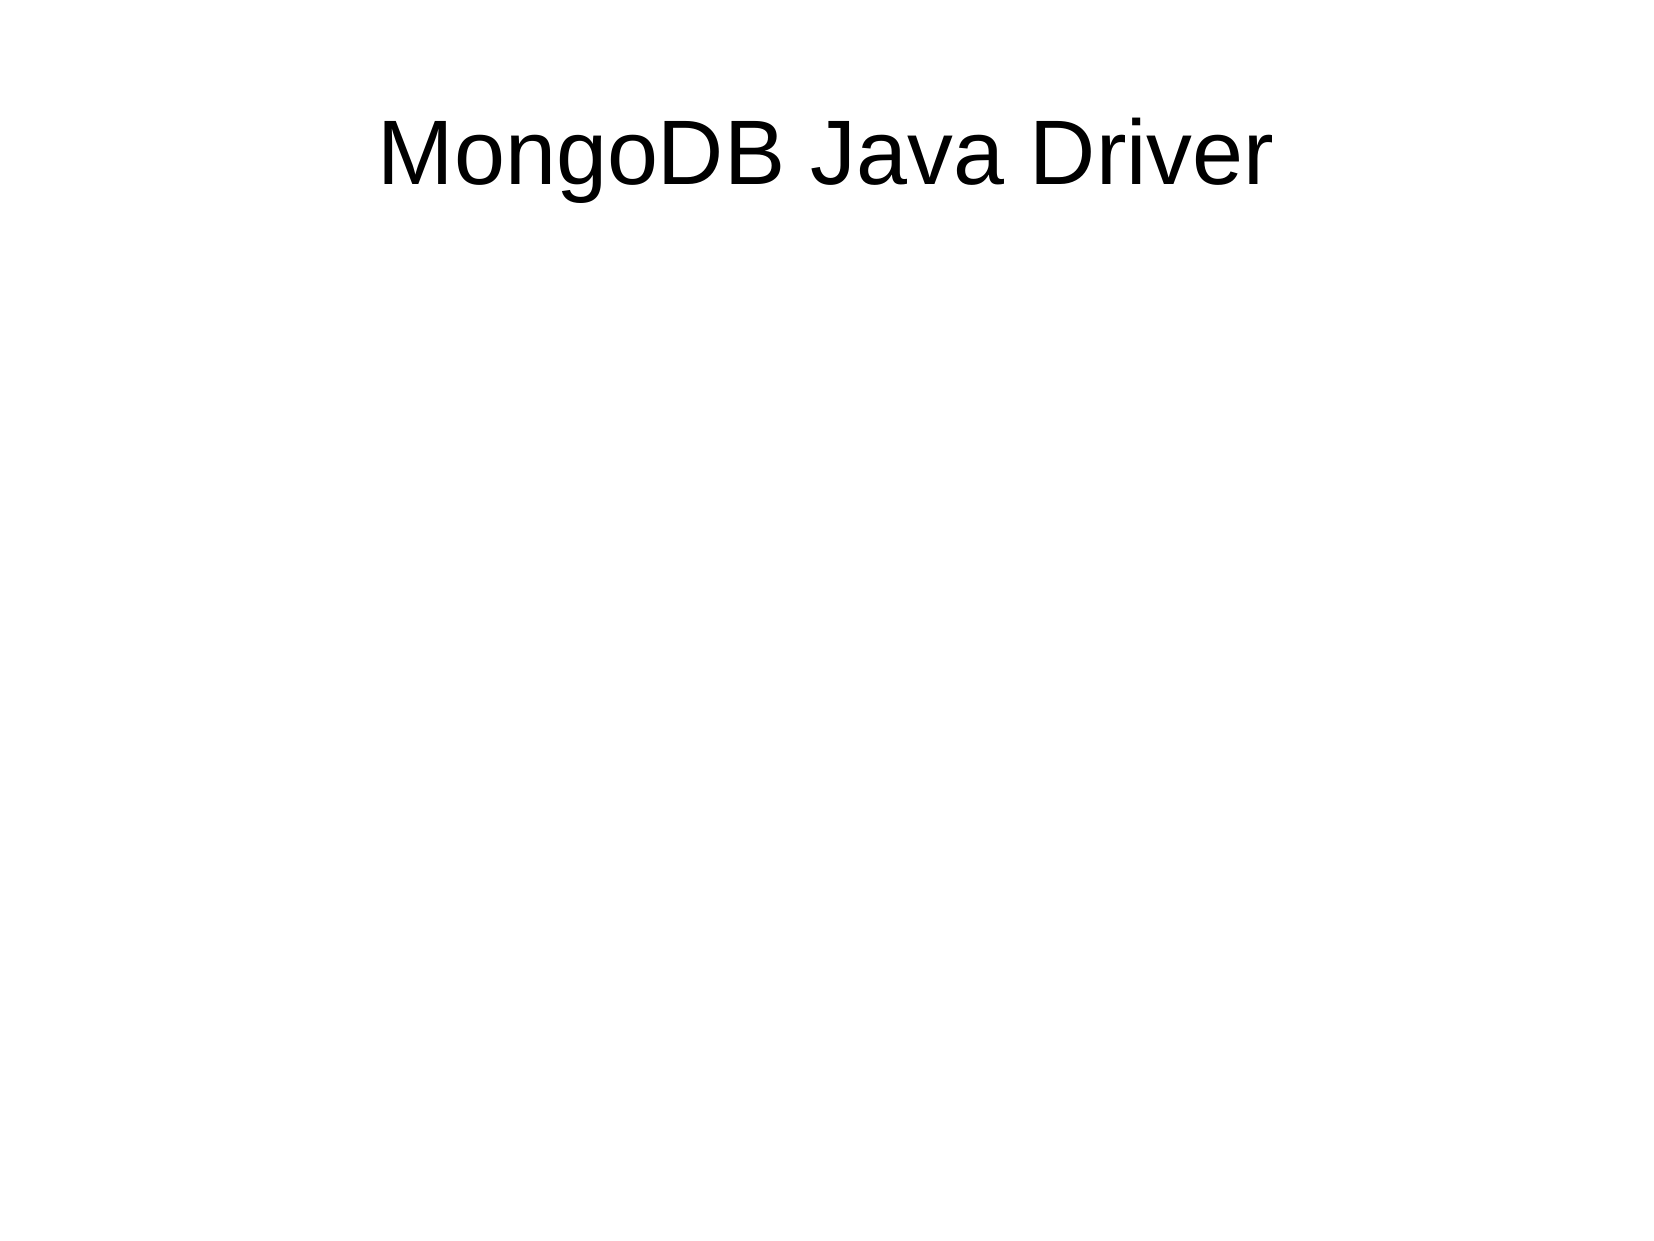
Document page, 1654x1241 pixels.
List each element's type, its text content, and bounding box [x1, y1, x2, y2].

title MongoDB Java Driver [82, 49, 1571, 257]
